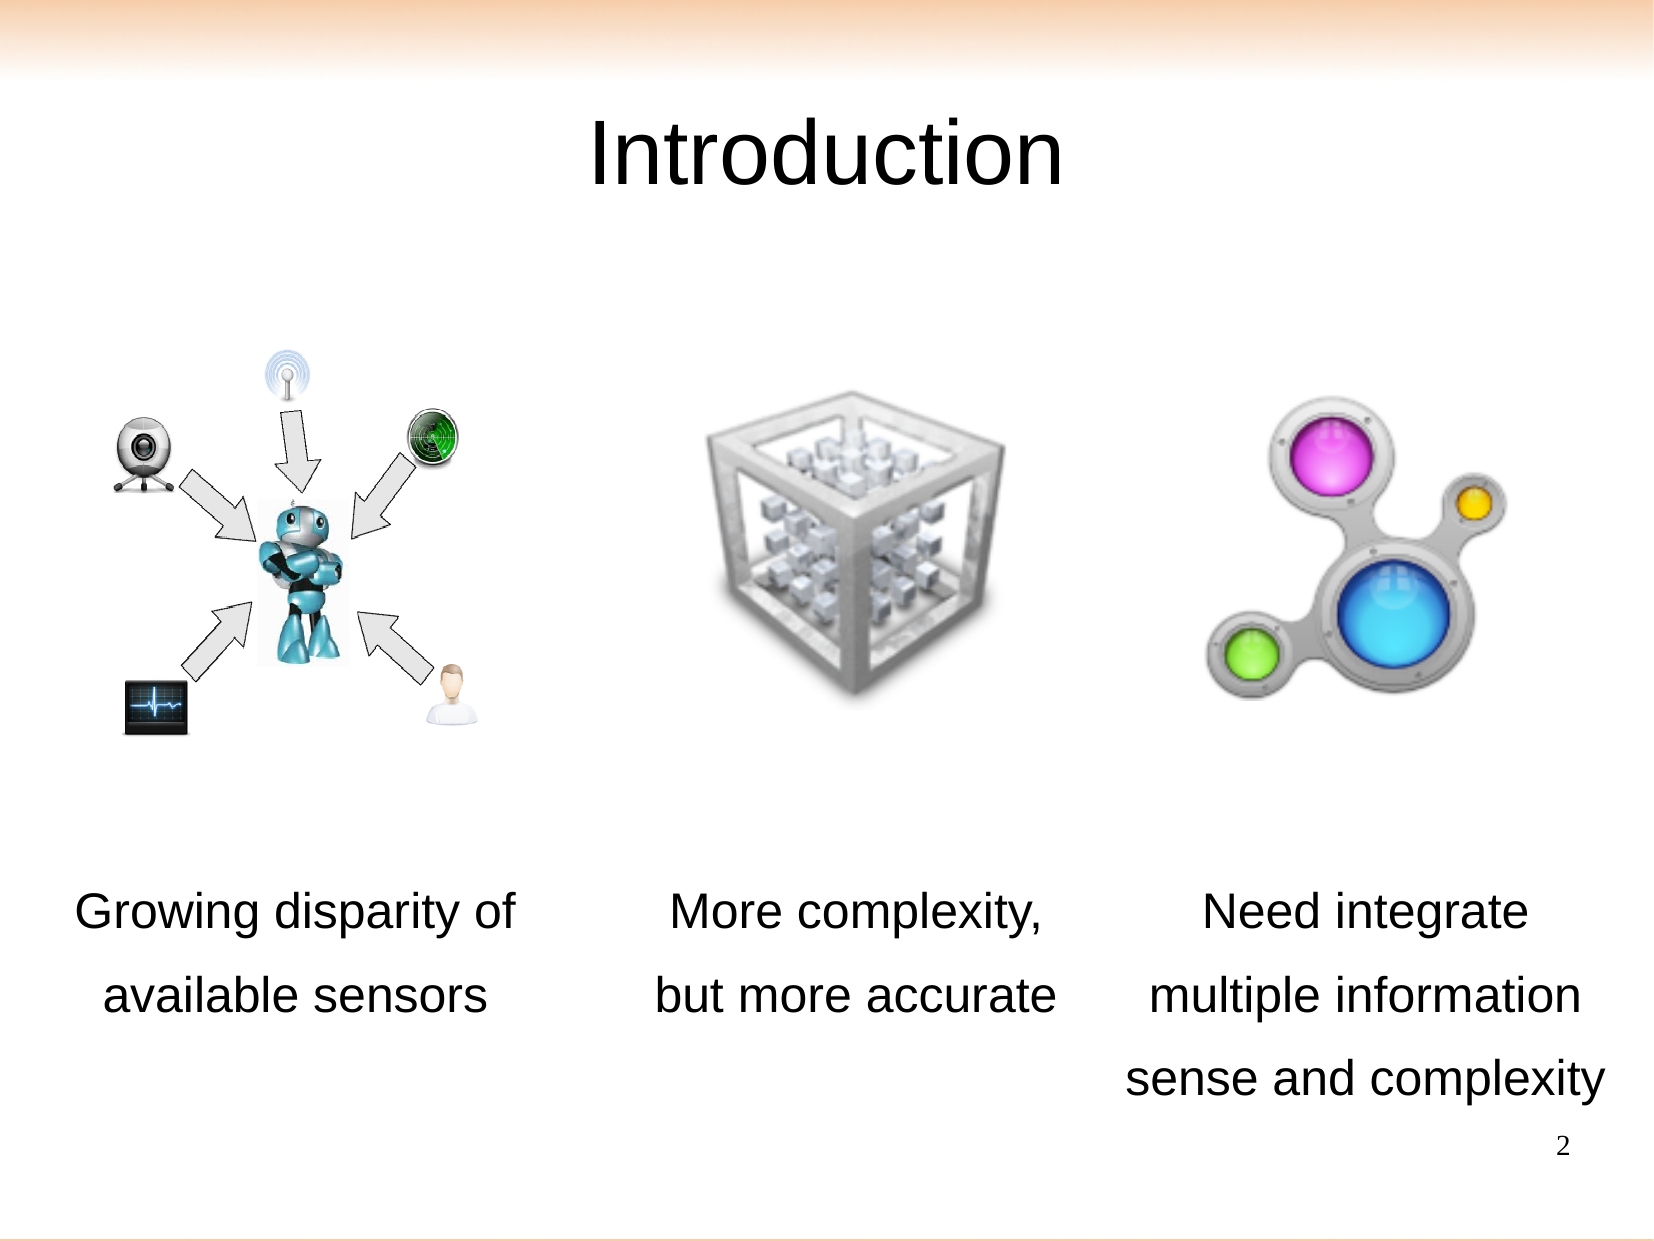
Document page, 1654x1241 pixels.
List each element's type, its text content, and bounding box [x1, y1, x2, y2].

text_box Growing disparity of available sensors [44, 848, 547, 1003]
picture [0, 0, 1654, 1241]
text_box Need integrate multiple information sense and complexity [1107, 848, 1625, 1086]
title Introduction [82, 49, 1571, 257]
text_box More complexity, but more accurate [605, 848, 1107, 1003]
